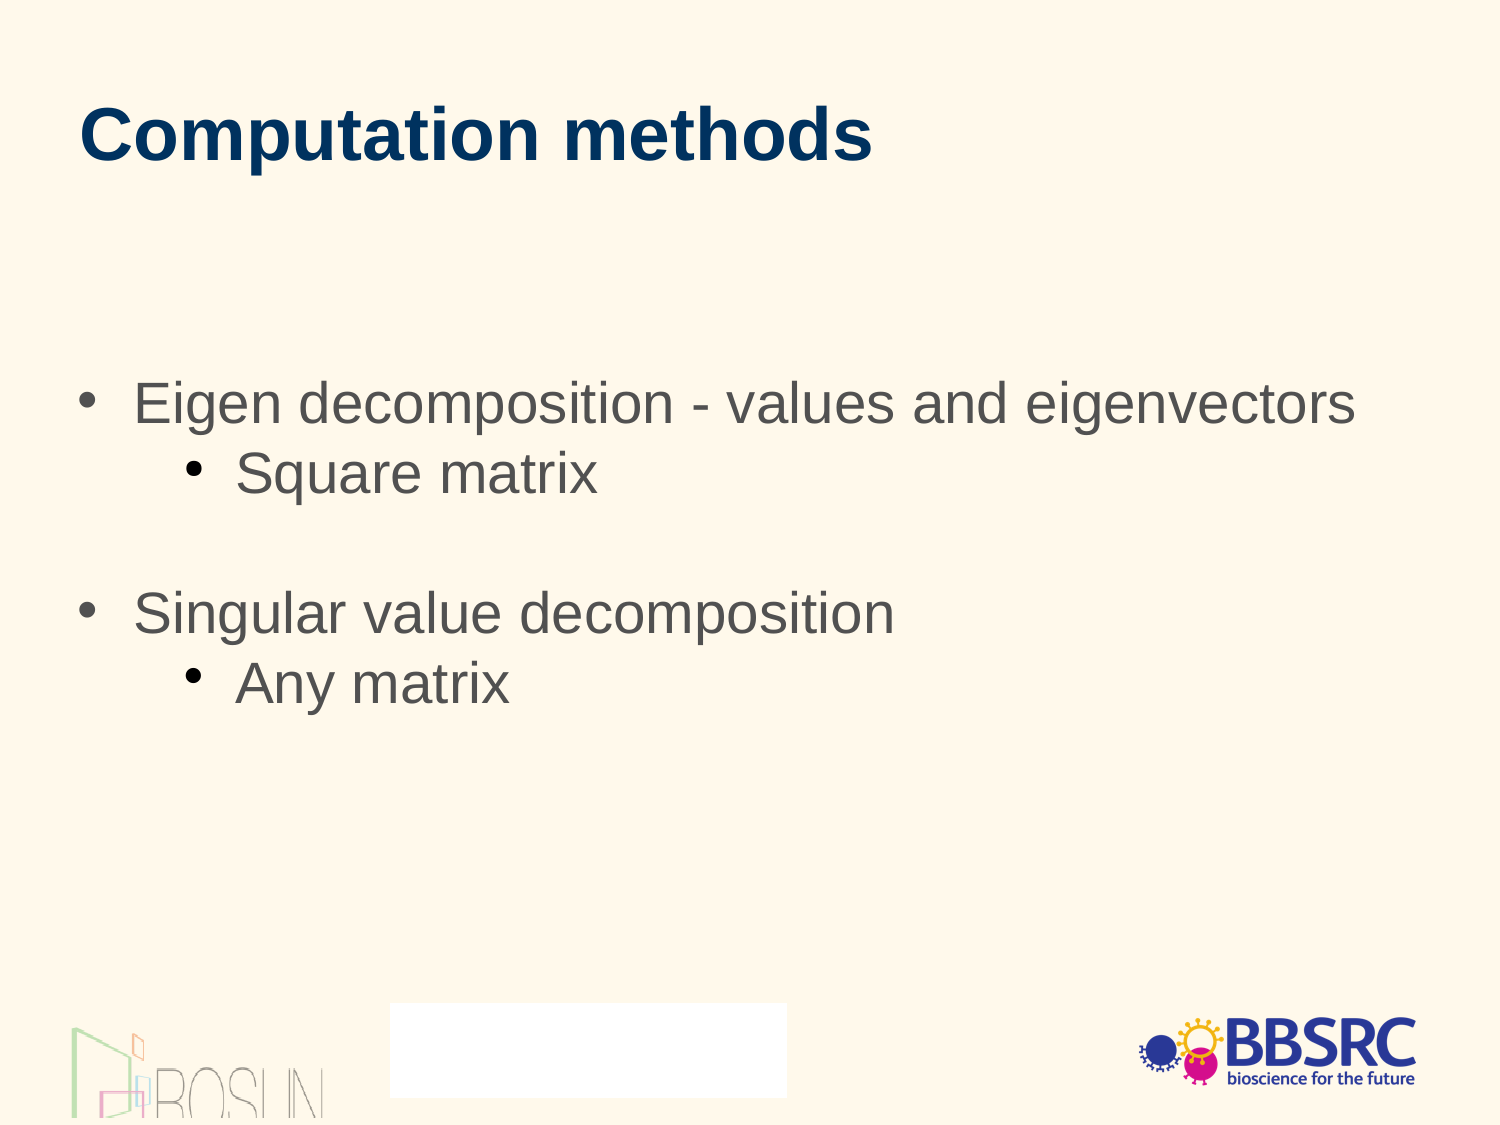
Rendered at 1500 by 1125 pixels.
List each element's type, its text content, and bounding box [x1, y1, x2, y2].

text_box Computation methods [64, 78, 1425, 185]
picture [1137, 1014, 1416, 1092]
text_box Eigen decomposition - values and eigenvectors Square matrix Singular value decomposition Any matrix [62, 287, 1425, 975]
picture [64, 975, 336, 1118]
